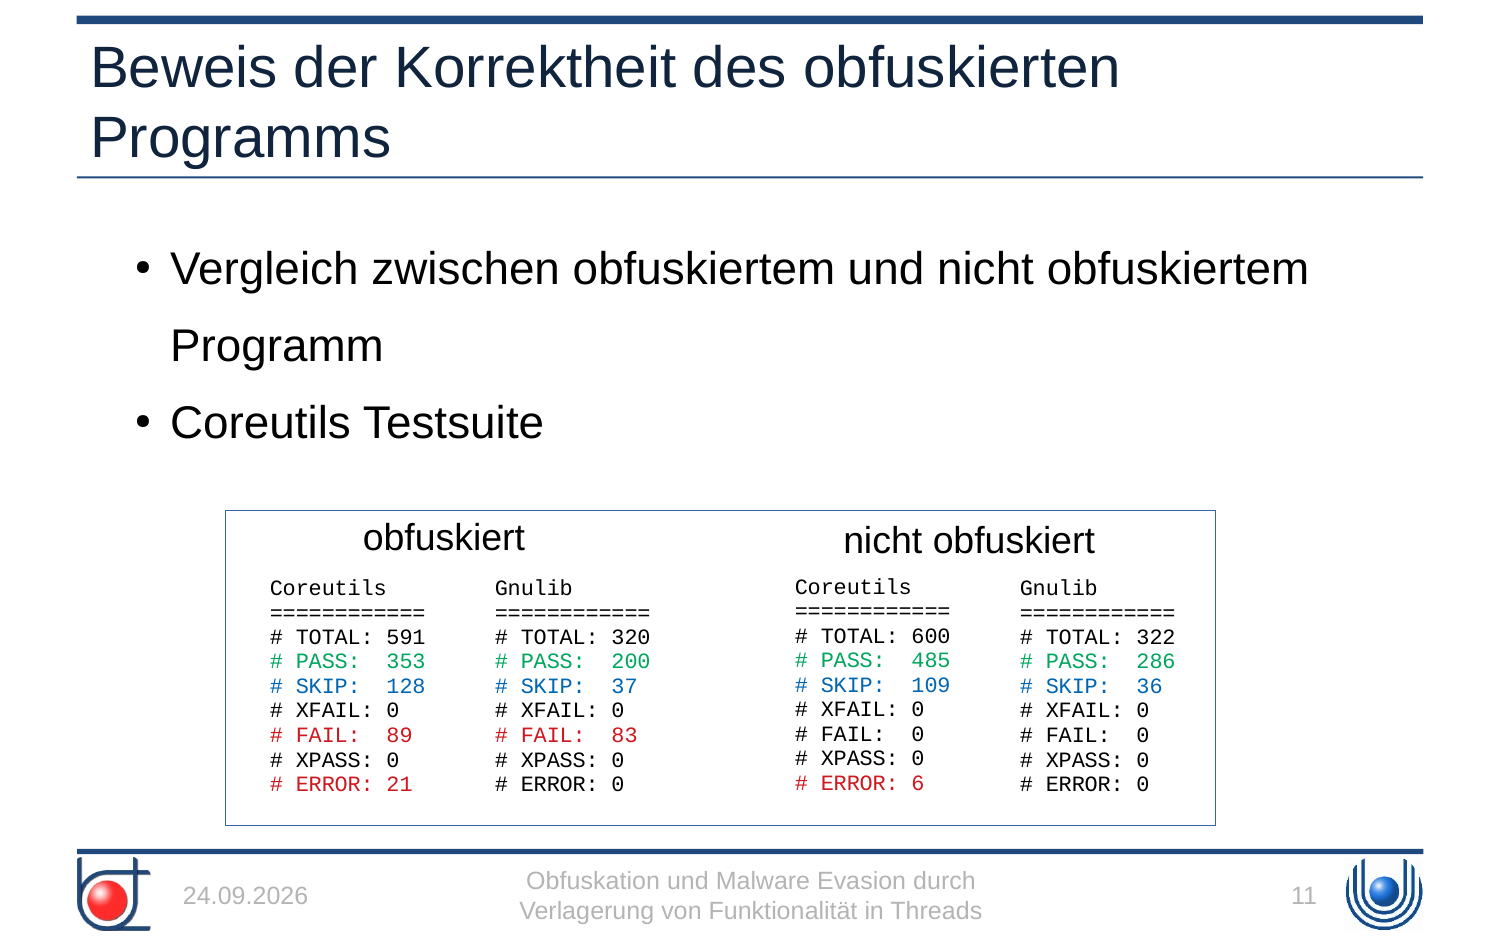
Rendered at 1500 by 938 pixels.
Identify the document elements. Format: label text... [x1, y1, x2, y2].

footer Obfuskation und Malware Evasion durch Verlagerung von Funktionalität in Threads [456, 860, 1047, 929]
title Beweis der Korrektheit des obfuskierten Programms [75, 19, 1425, 178]
text_box Coreutils ============ # TOTAL: 591 # PASS: 353 # SKIP: 128 # XFAIL: 0 # FAIL: 89 # XPASS: 0 # ERROR: 21 [254, 570, 466, 811]
picture [1344, 857, 1423, 931]
text_box Coreutils ============ # TOTAL: 600 # PASS: 485 # SKIP: 109 # XFAIL: 0 # FAIL: 0 # XPASS: 0 # ERROR: 6 [779, 568, 991, 809]
slide_number <number> [1047, 860, 1317, 929]
text_box obfuskiert [348, 511, 541, 568]
text_box nicht obfuskiert [828, 512, 1111, 571]
text_box Gnulib ============ # TOTAL: 322 # PASS: 286 # SKIP: 36 # XFAIL: 0 # FAIL: 0 # XPASS: 0 # ERROR: 0 [1004, 570, 1215, 811]
slide_number 30.08.2021 [183, 860, 454, 929]
picture [76, 857, 151, 931]
text_box Vergleich zwischen obfuskiertem und nicht obfuskiertem Programm Coreutils Testsuite [120, 210, 1381, 456]
text_box Gnulib ============ # TOTAL: 320 # PASS: 200 # SKIP: 37 # XFAIL: 0 # FAIL: 83 # XPASS: 0 # ERROR: 0 [479, 570, 691, 811]
